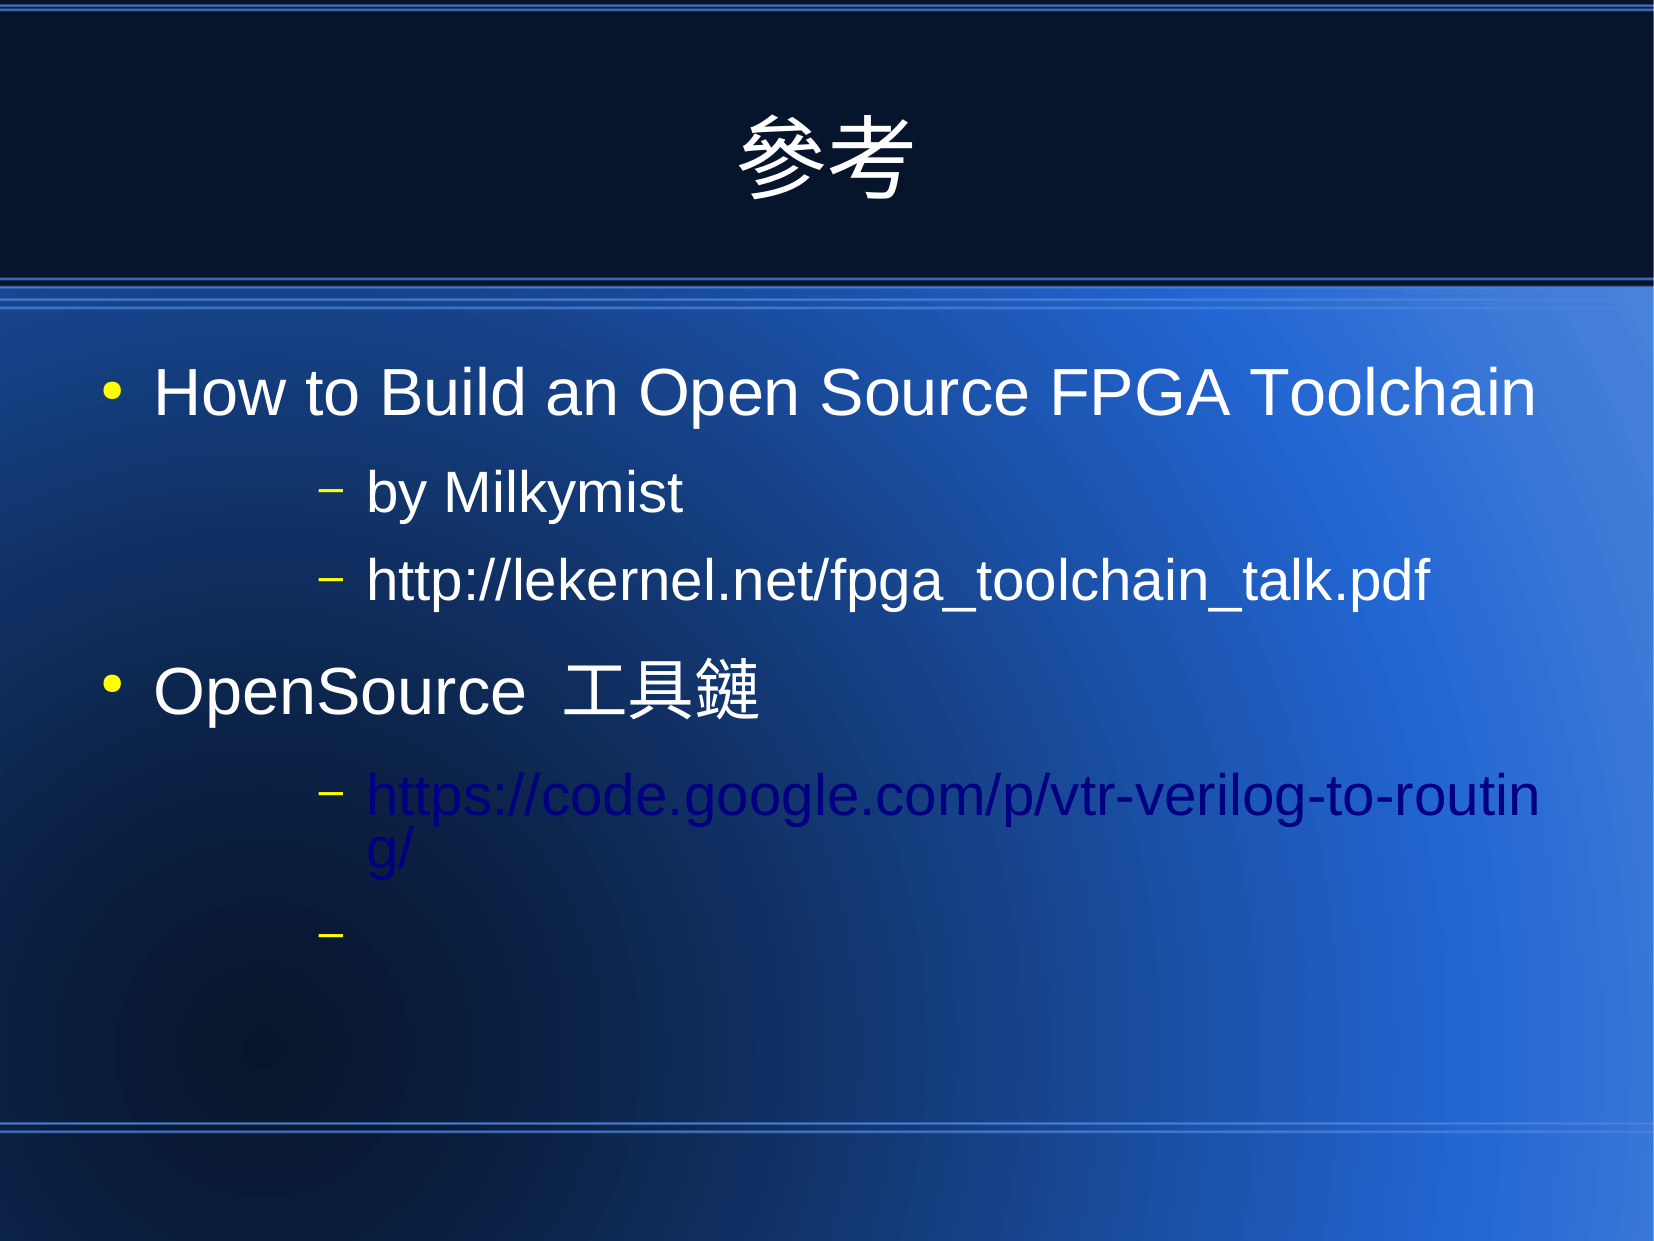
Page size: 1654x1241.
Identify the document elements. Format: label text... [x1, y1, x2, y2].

list How to Build an Open Source FPGA Toolchain by Milkymist http://lekernel.net/fpga_toolchain_talk.pdf OpenSource 工具鏈 https://code.google.com/p/vtr-verilog-to-routing/ [82, 355, 1571, 1075]
picture [0, 0, 1654, 1241]
title 參考 [82, 49, 1571, 257]
